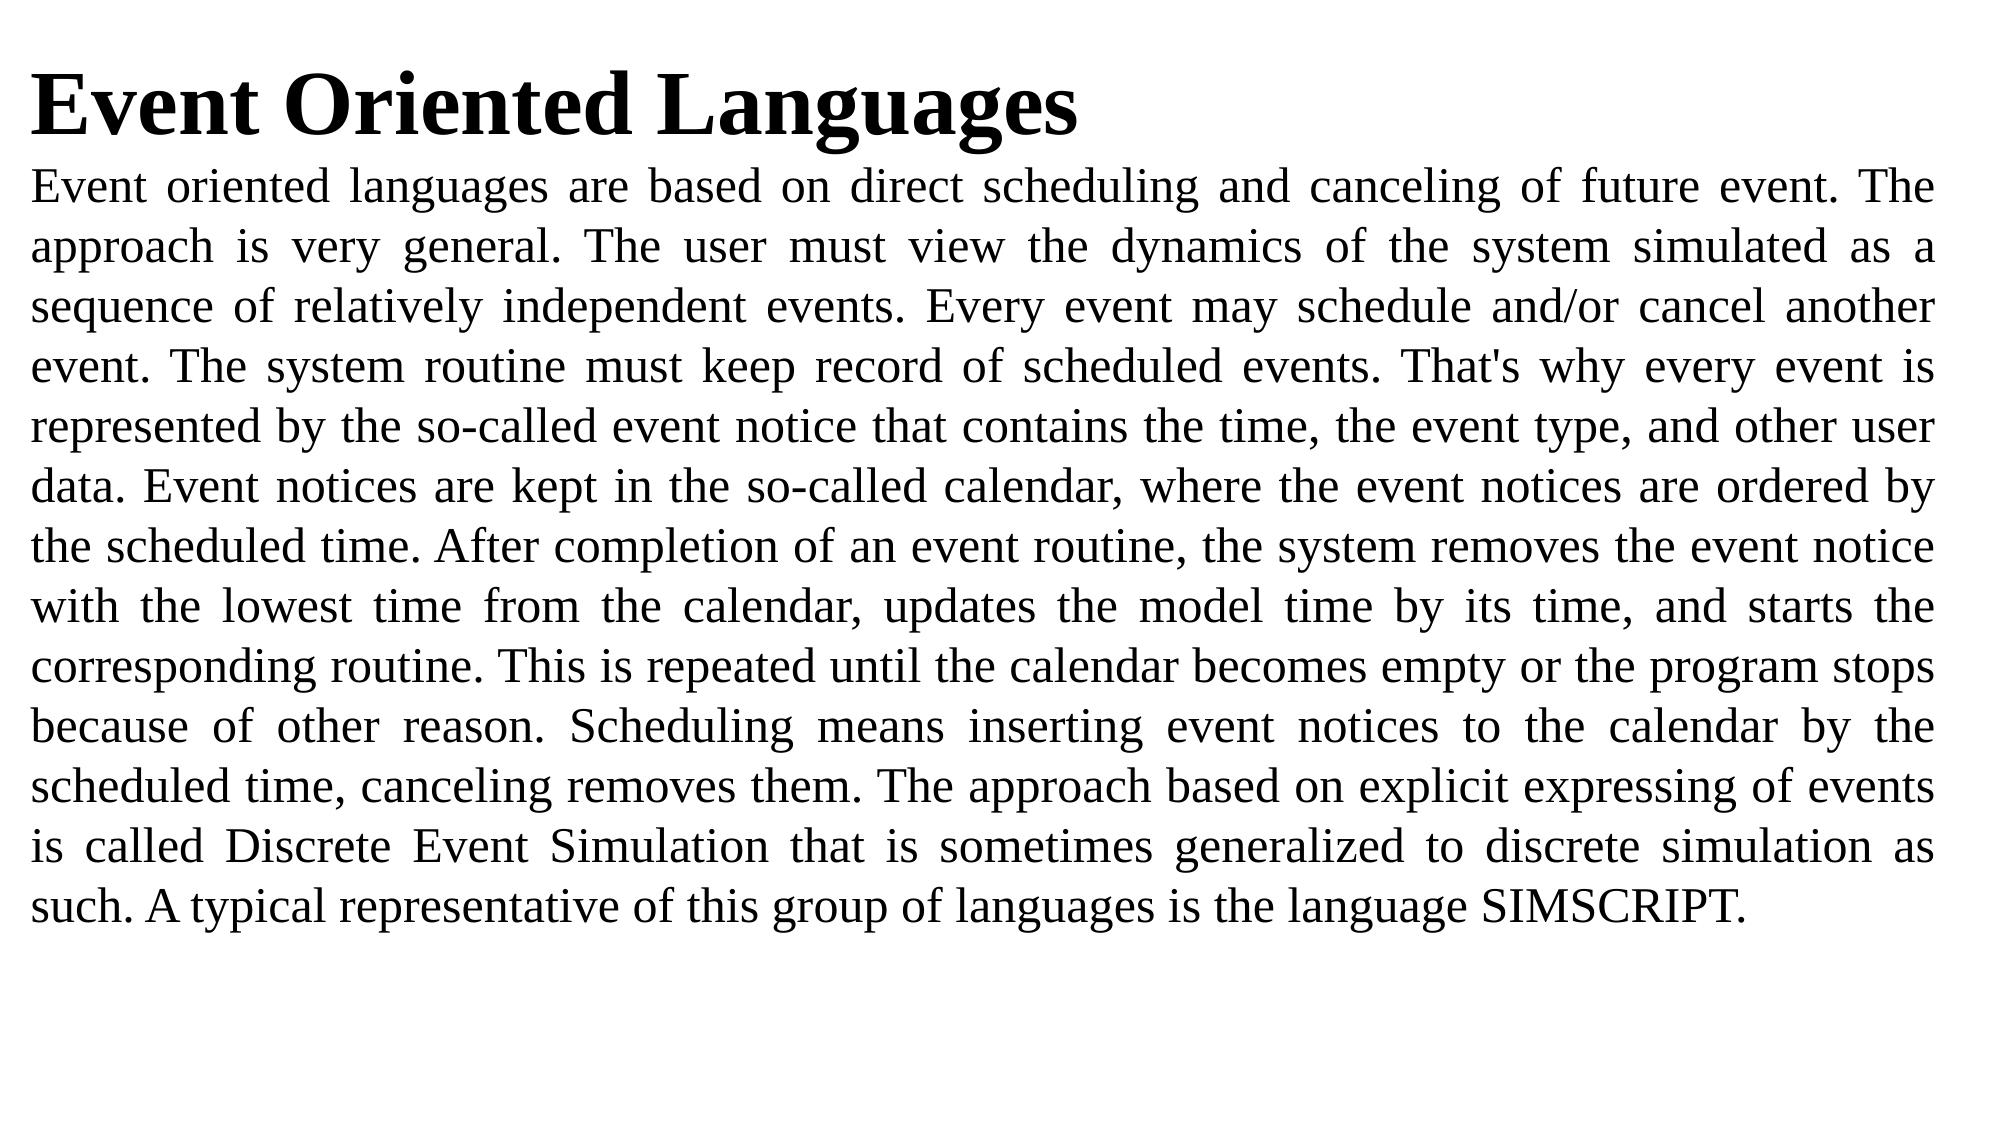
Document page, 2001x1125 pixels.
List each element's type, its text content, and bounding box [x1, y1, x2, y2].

text_box Event Oriented Languages Event oriented languages are based on direct scheduling and canceling of future event. The approach is very general. The user must view the dynamics of the system simulated as a sequence of relatively independent events. Every event may schedule and/or cancel another event. The system routine must keep record of scheduled events. That's why every event is represented by the so-called event notice that contains the time, the event type, and other user data. Event notices are kept in the so-called calendar, where the event notices are ordered by the scheduled time. After completion of an event routine, the system removes the event notice with the lowest time from the calendar, updates the model time by its time, and starts the corresponding routine. This is repeated until the calendar becomes empty or the program stops because of other reason. Scheduling means inserting event notices to the calendar by the scheduled time, canceling removes them. The approach based on explicit expressing of events is called Discrete Event Simulation that is sometimes generalized to discrete simulation as such. A typical representative of this group of languages is the language SIMSCRIPT. [16, 35, 1961, 940]
